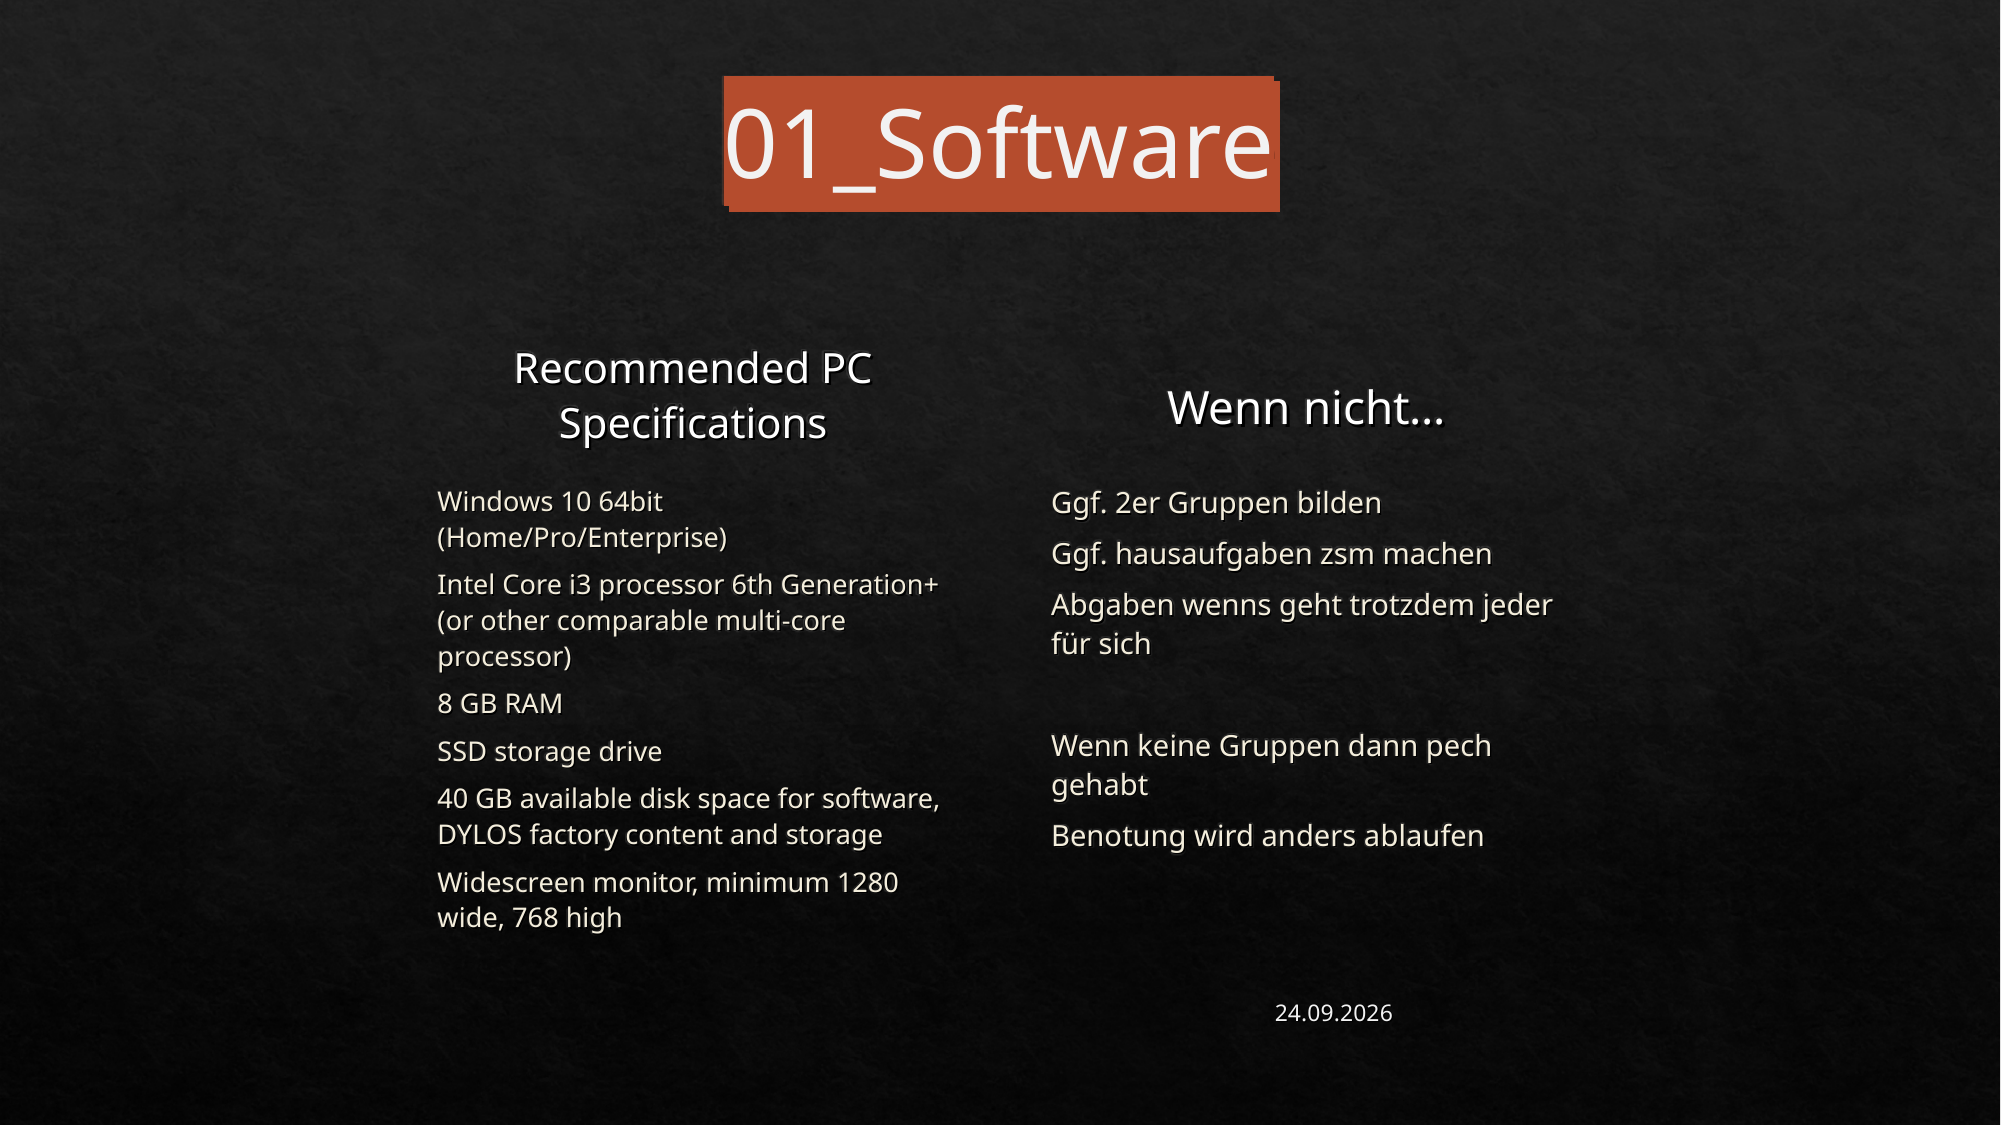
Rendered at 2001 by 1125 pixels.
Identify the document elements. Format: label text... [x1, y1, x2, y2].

list Wenn nicht… [1036, 316, 1578, 442]
list Ggf. 2er Gruppen bilden Ggf. hausaufgaben zsm machen Abgaben wenns geht trotzdem jeder für sich Wenn keine Gruppen dann pech gehabt Benotung wird anders ablaufen [1036, 473, 1578, 970]
list Windows 10 64bit (Home/Pro/Enterprise) Intel Core i3 processor 6th Generation+ (or other comparable multi-core processor) 8 GB RAM SSD storage drive 40 GB available disk space for software, DYLOS factory content and storage Widescreen monitor, minimum 1280 wide, 768 high [422, 473, 964, 970]
text_box 19.02.2020 [1259, 984, 1710, 1045]
list Recommended PC Specifications [422, 328, 964, 455]
title 01_Software [149, 67, 1849, 227]
